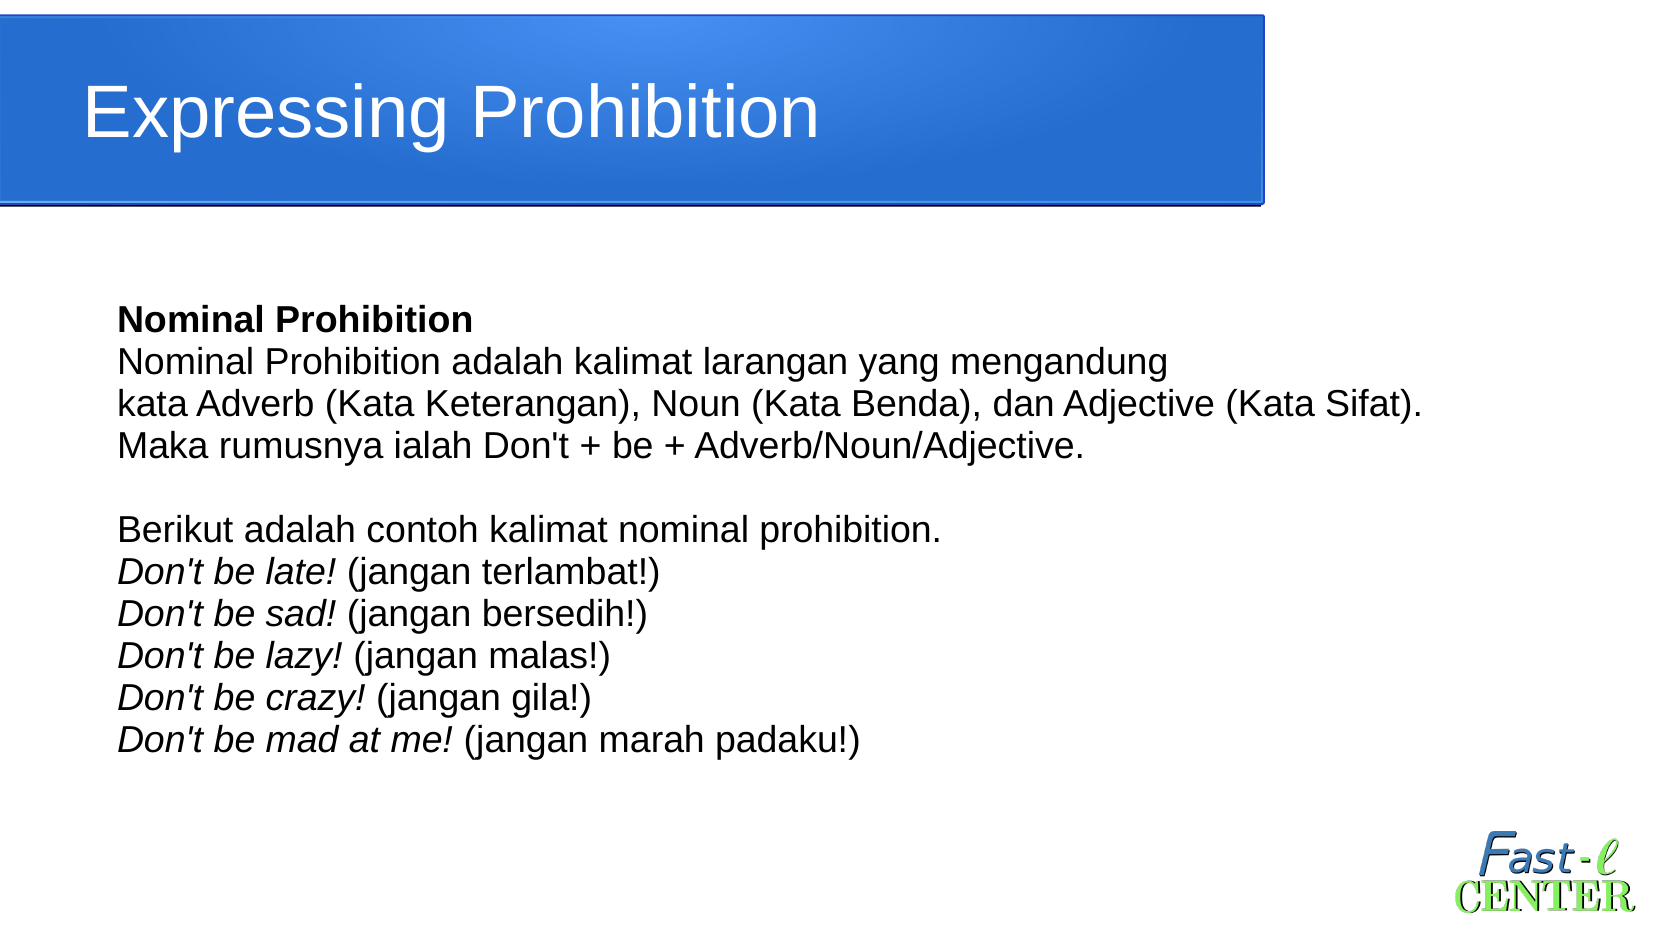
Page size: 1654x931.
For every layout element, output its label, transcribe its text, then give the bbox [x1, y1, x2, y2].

title Expressing Prohibition [82, 35, 1235, 189]
picture [1455, 831, 1636, 916]
text_box Nominal Prohibition Nominal Prohibition adalah kalimat larangan yang mengandung kata Adverb (Kata Keterangan), Noun (Kata Benda), dan Adjective (Kata Sifat). Maka rumusnya ialah Don't + be + Adverb/Noun/Adjective. Berikut adalah contoh kalimat nominal prohibition. Don't be late! (jangan terlambat!) Don't be sad! (jangan bersedih!) Don't be lazy! (jangan malas!) Don't be crazy! (jangan gila!) Don't be mad at me! (jangan marah padaku!) [102, 291, 1450, 811]
